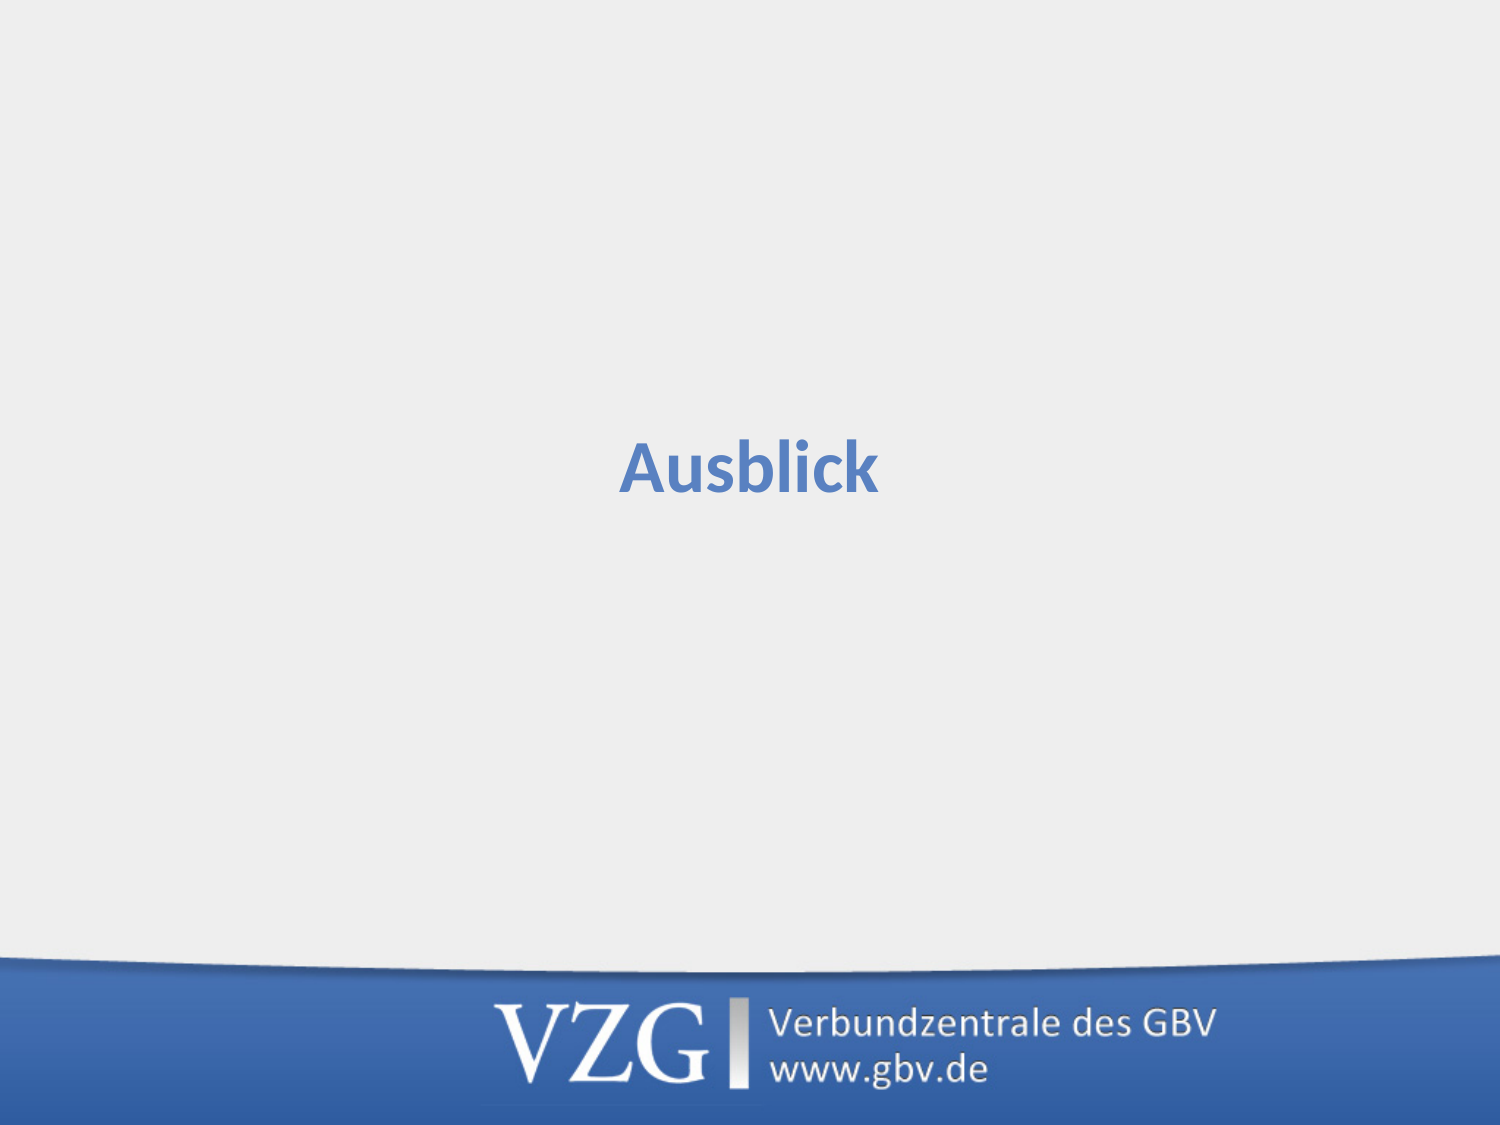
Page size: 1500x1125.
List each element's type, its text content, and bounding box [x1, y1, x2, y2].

picture [0, 0, 1500, 1125]
title Ausblick [75, 385, 1426, 540]
